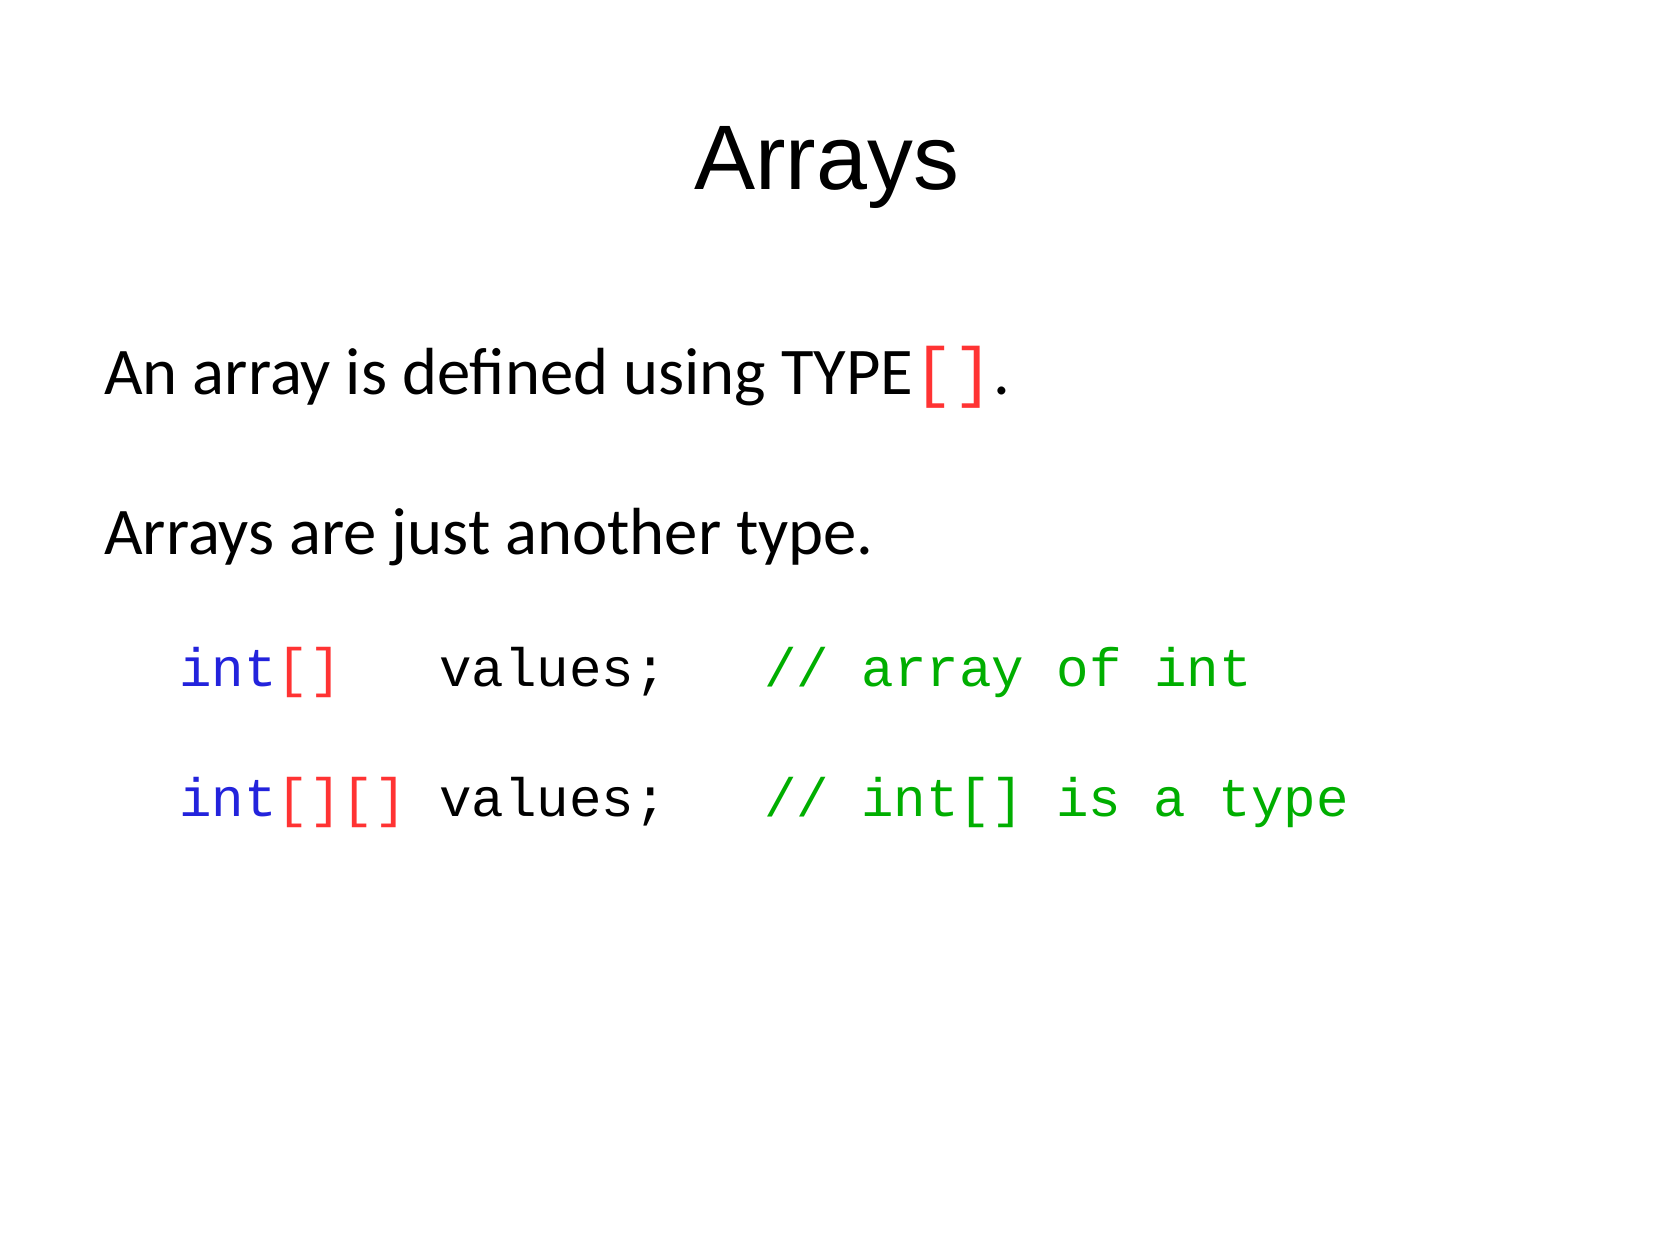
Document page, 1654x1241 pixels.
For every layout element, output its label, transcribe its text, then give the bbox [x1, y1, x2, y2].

text_box An array is defined using TYPE[]. Arrays are just another type. int[] values; // array of int int[][] values; // int[] is a type [89, 320, 1654, 965]
title Arrays [82, 56, 1571, 250]
